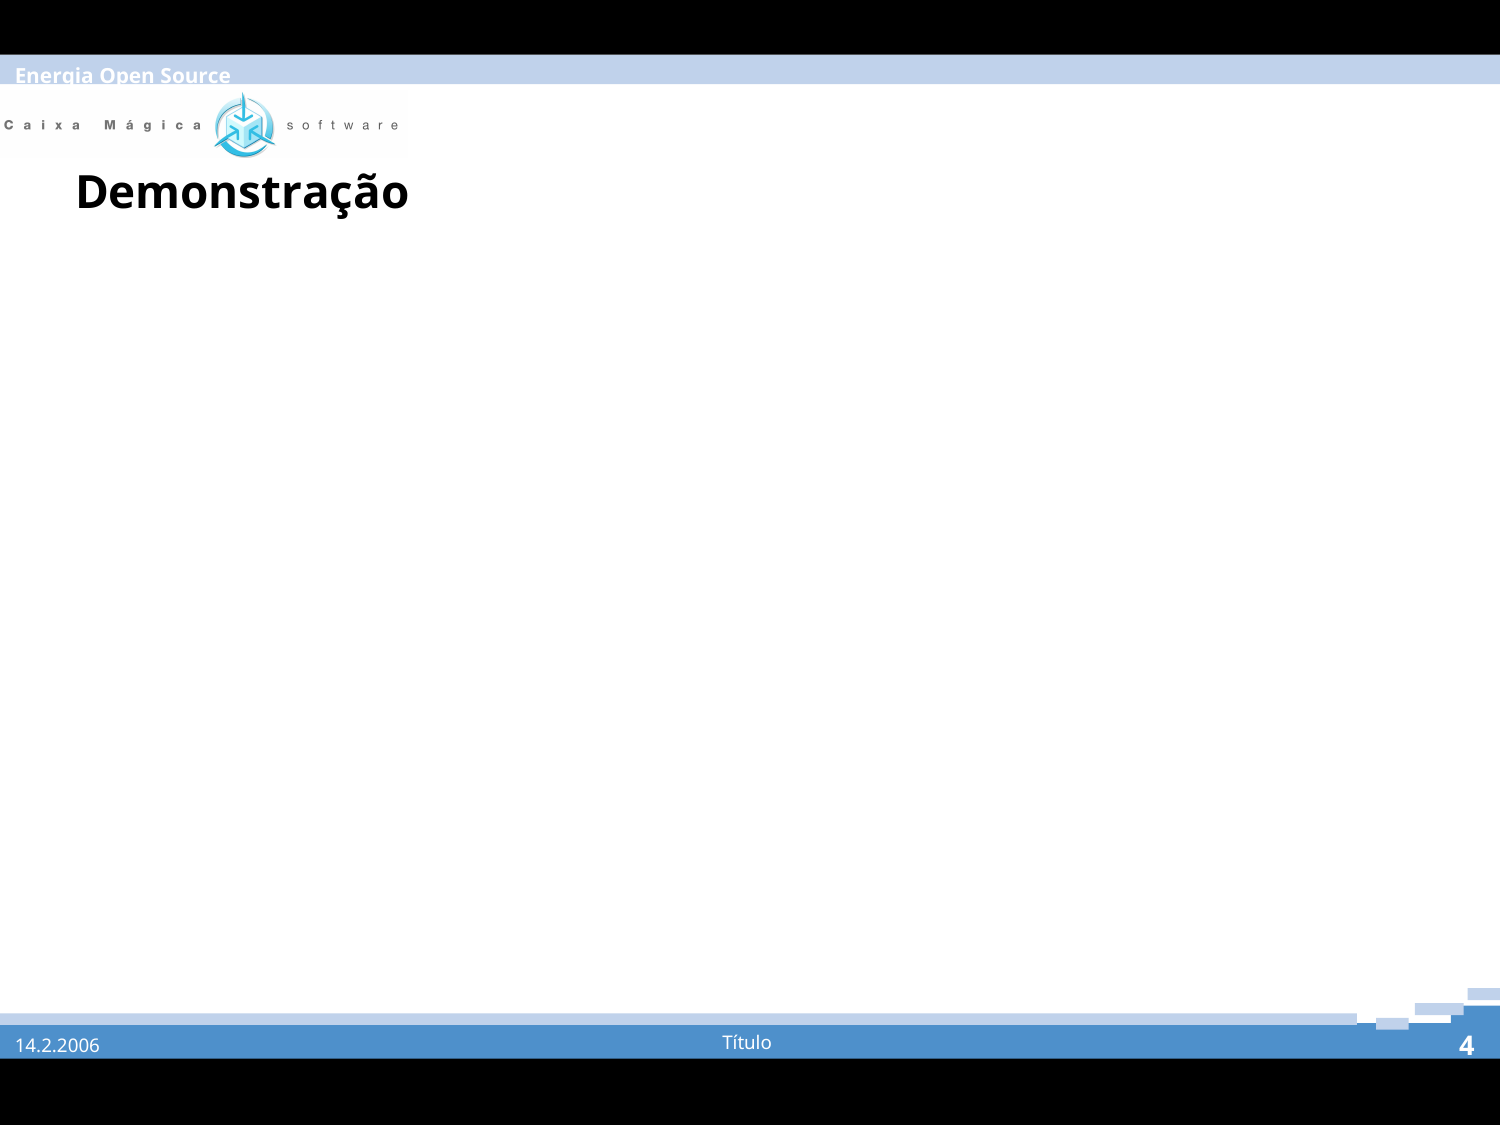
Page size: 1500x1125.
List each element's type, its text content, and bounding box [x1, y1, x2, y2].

title Demonstração [75, 136, 1334, 246]
picture [0, 90, 408, 158]
